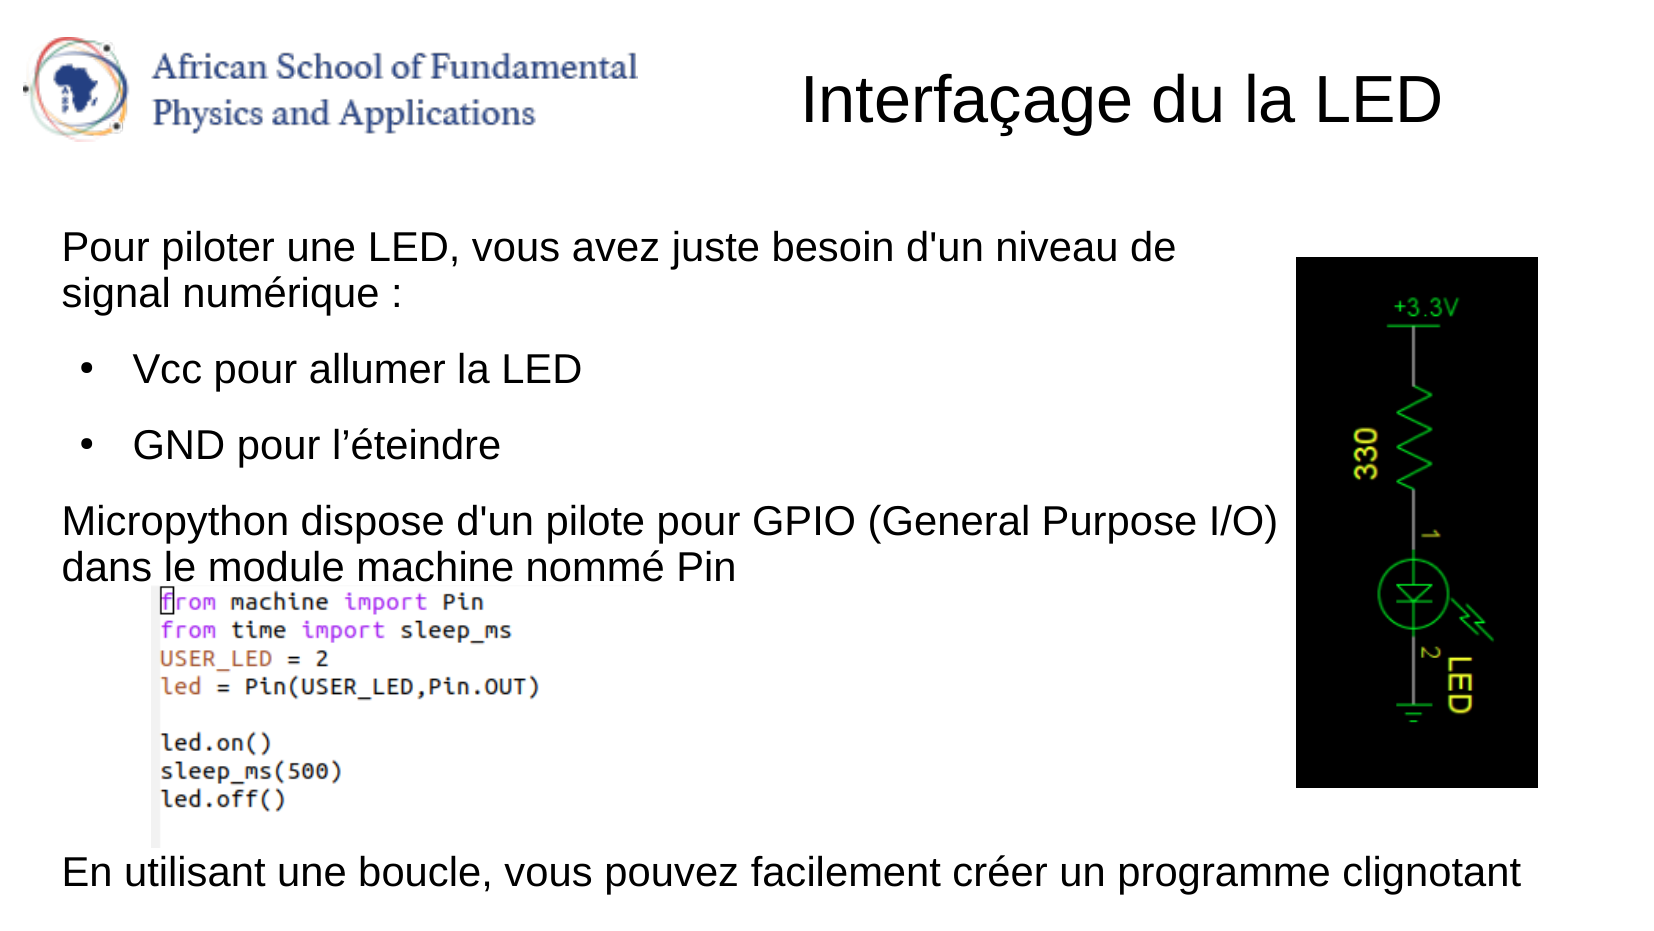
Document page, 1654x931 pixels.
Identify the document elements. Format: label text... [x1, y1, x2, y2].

picture [151, 585, 634, 848]
picture [1296, 257, 1538, 788]
title Interfaçage du la LED [635, 21, 1610, 177]
list Pour piloter une LED, vous avez juste besoin d'un niveau de signal numérique : Vcc pour allumer la LED GND pour l’éteindre Micropython dispose d'un pilote pour GPIO (General Purpose I/O) dans le module machine nommé Pin En utilisant une boucle, vous pouvez facilement créer un programme clignotant [61, 223, 1550, 899]
picture [23, 37, 635, 142]
